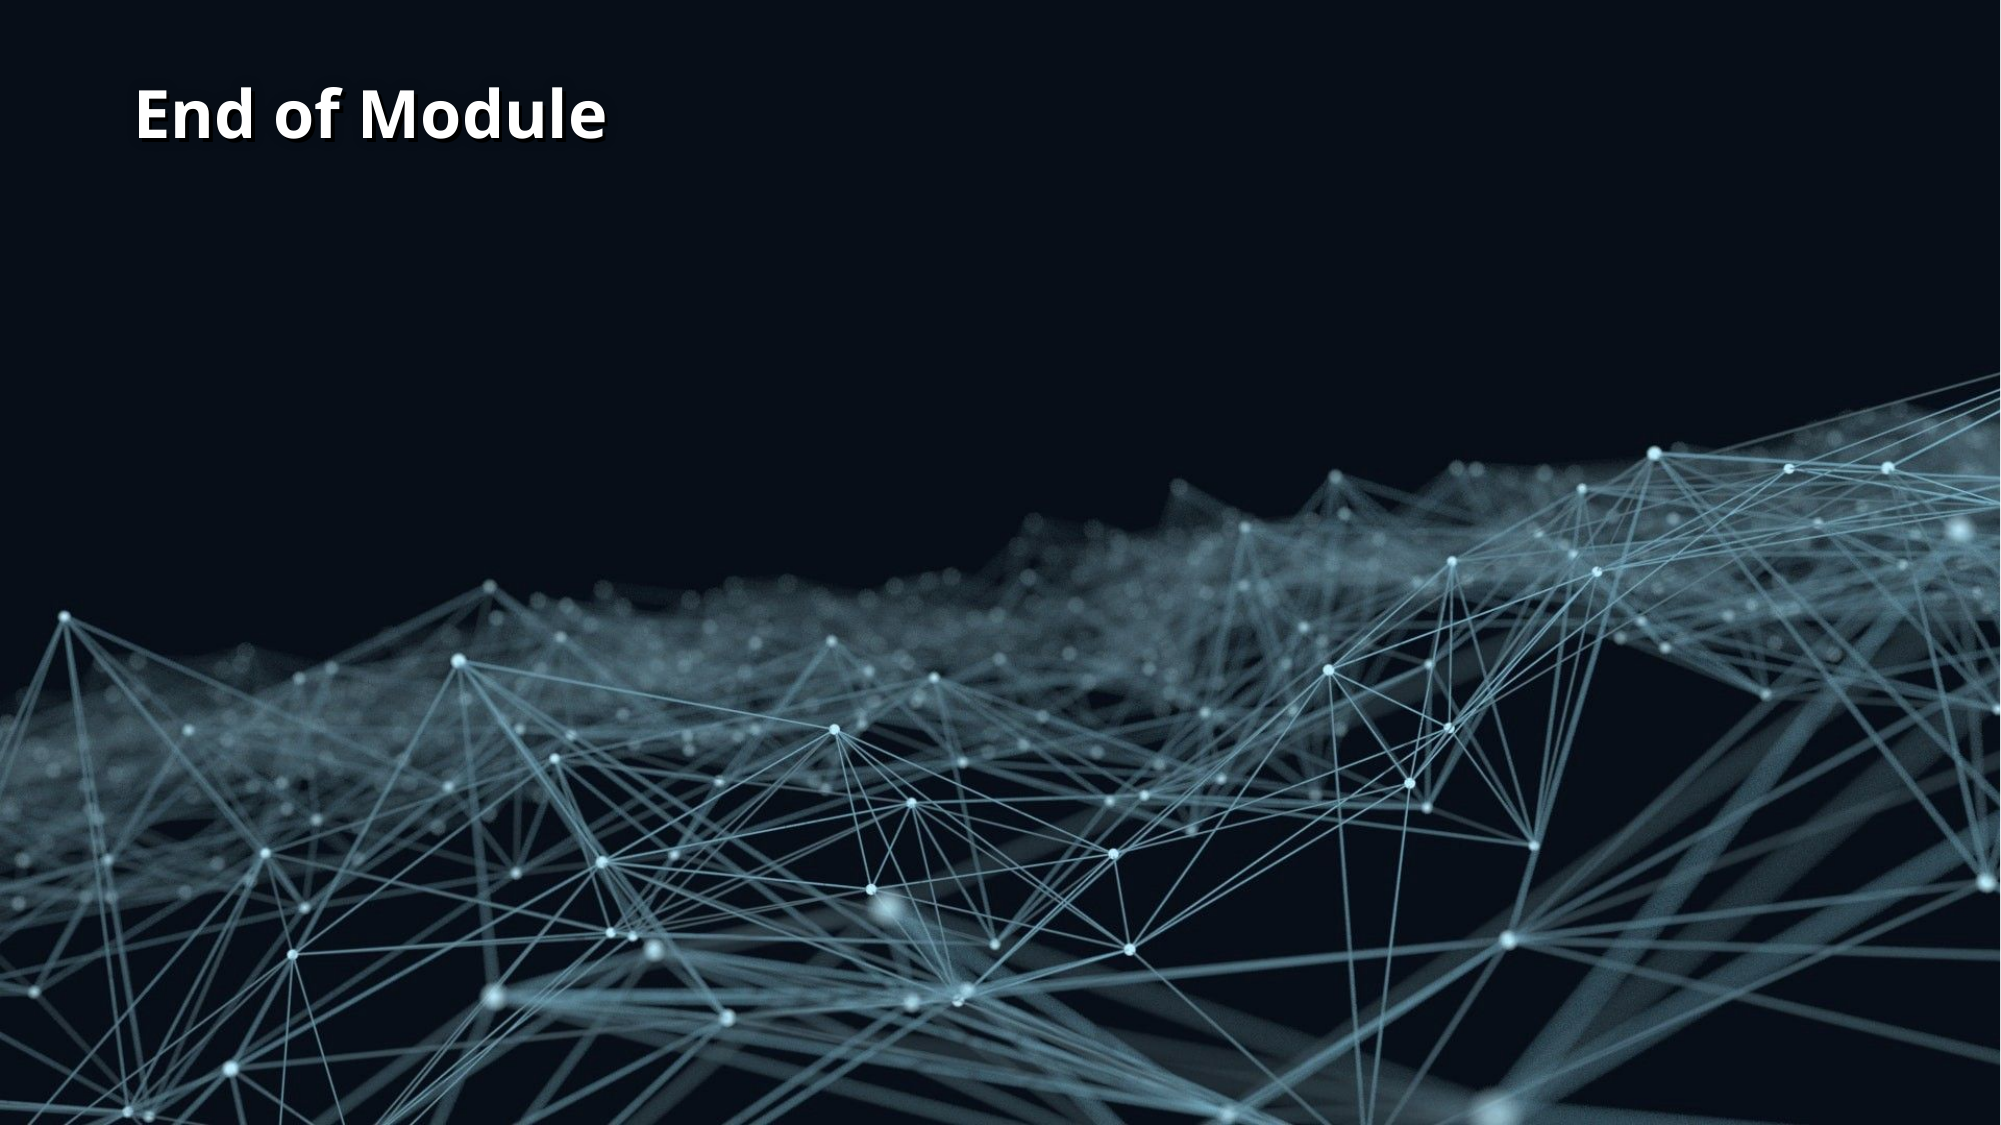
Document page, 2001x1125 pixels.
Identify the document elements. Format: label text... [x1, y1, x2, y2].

text_box End of Module [118, 58, 1315, 160]
picture [0, 0, 2001, 1125]
